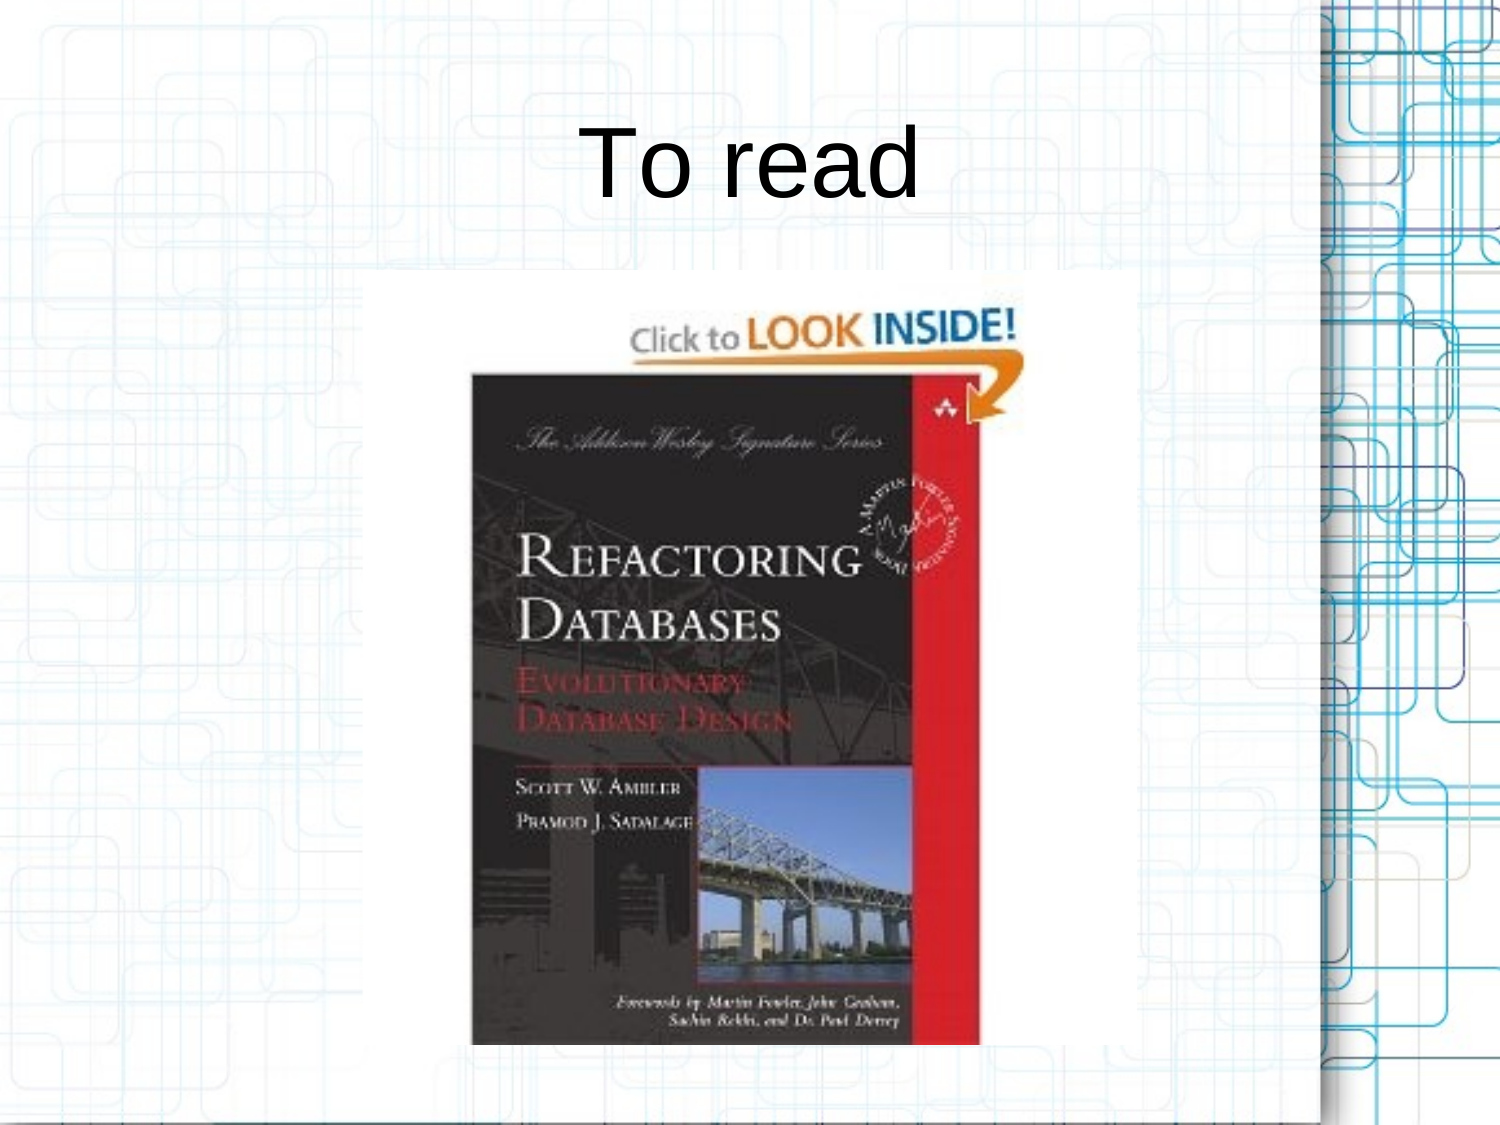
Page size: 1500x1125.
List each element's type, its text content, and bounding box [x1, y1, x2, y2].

text_box [362, 270, 1138, 1045]
title To read [75, 45, 1425, 233]
picture [0, 0, 1500, 1125]
